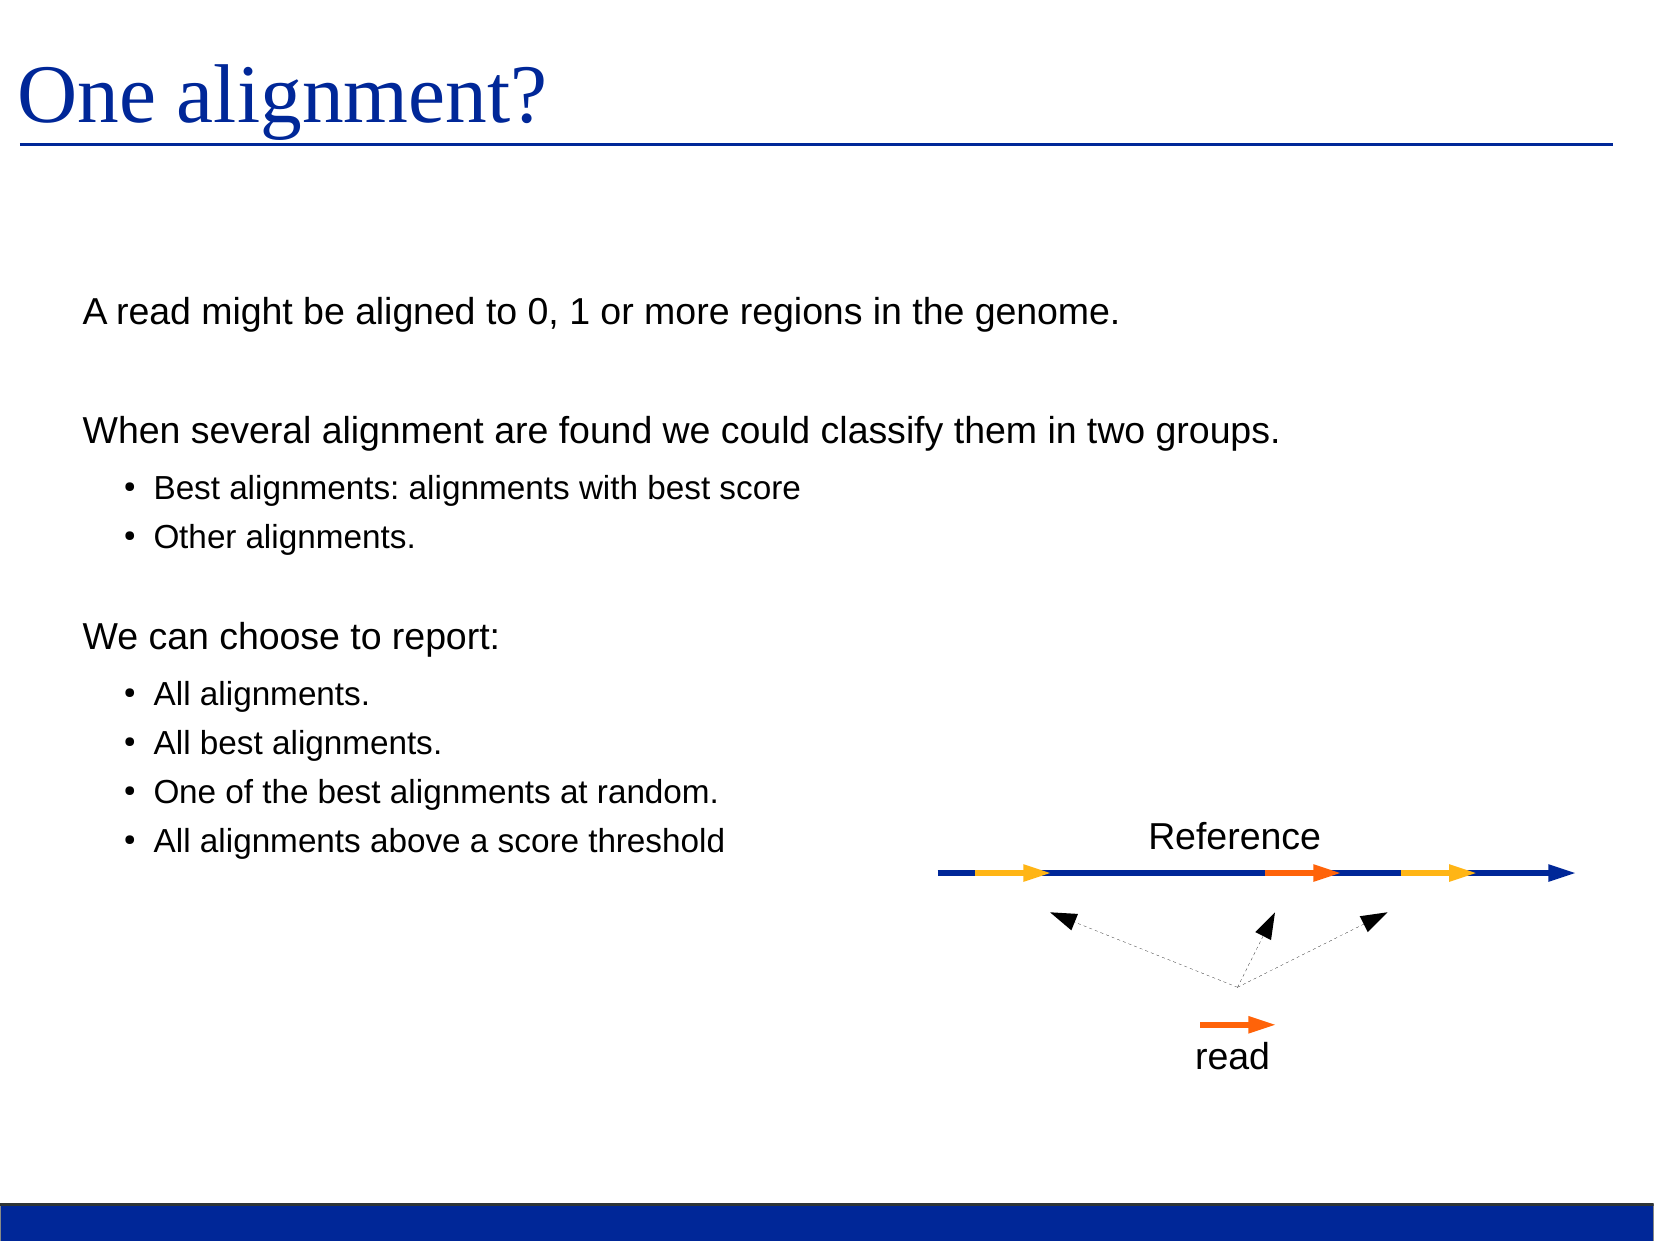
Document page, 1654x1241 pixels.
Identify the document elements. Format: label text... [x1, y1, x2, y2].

list A read might be aligned to 0, 1 or more regions in the genome. When several alignment are found we could classify them in two groups. Best alignments: alignments with best score Other alignments. We can choose to report: All alignments. All best alignments. One of the best alignments at random. All alignments above a score threshold [82, 290, 1571, 1109]
text_box read [1177, 1024, 1288, 1088]
title One alignment? [17, 0, 1589, 198]
text_box Reference [1130, 805, 1339, 869]
